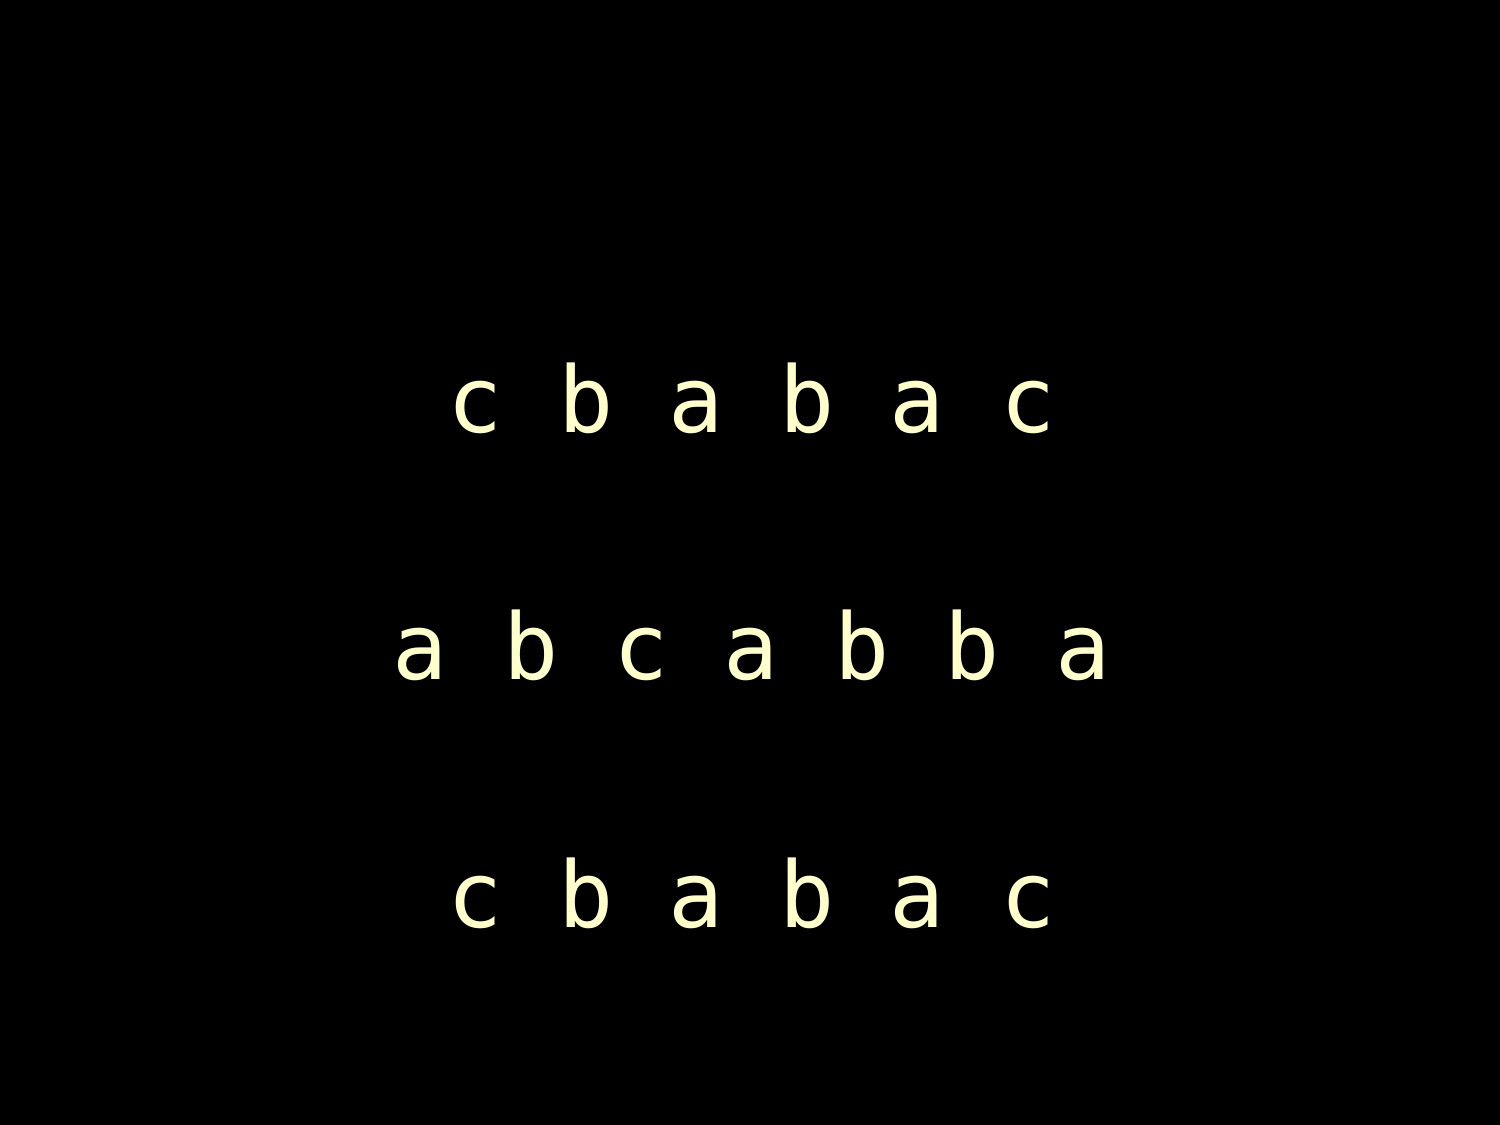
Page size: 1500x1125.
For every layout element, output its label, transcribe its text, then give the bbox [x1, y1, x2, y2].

list c b a b a c a b c a b b a c b a b a c [22, 347, 1482, 1090]
